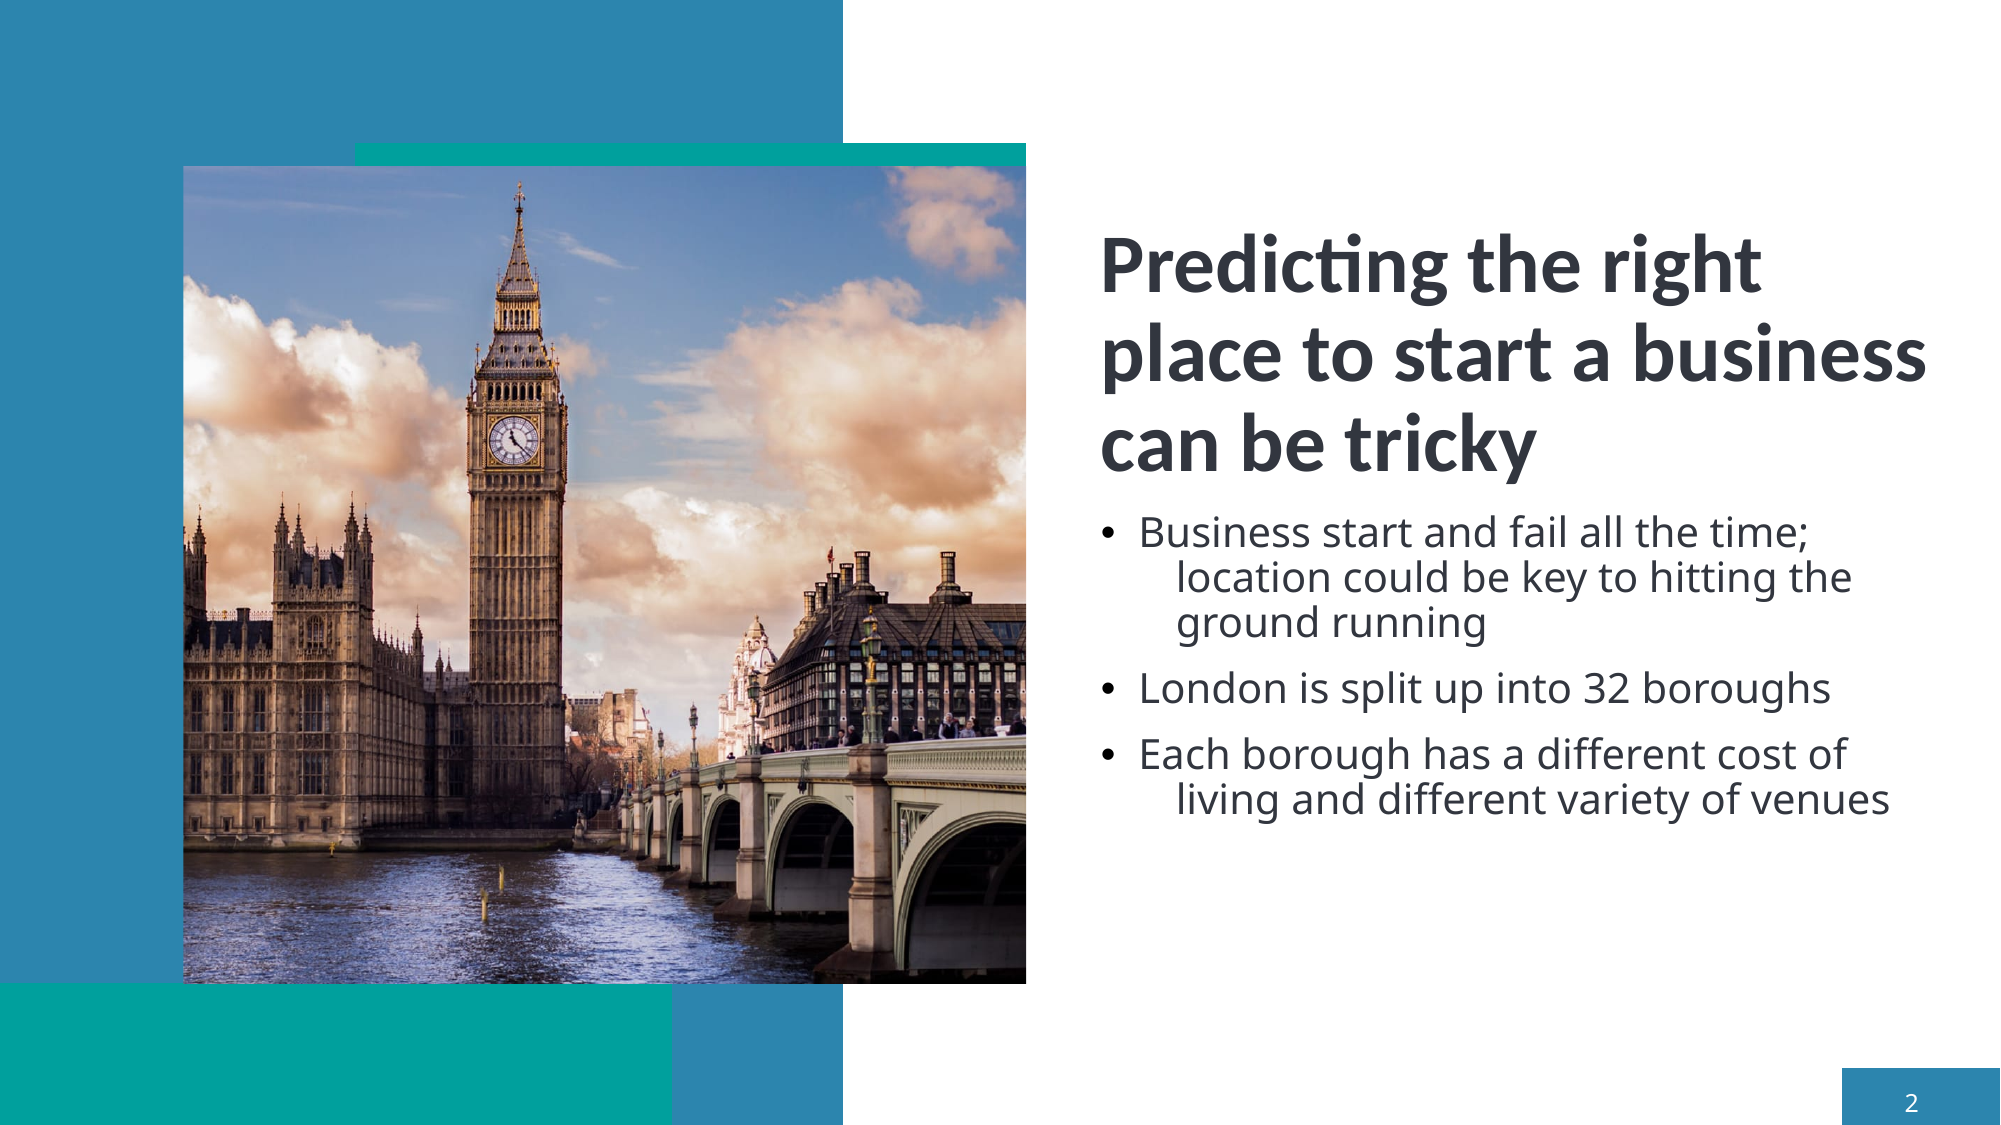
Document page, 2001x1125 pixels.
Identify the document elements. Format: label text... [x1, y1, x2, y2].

picture [183, 166, 1027, 984]
title Predicting the right place to start a business can be tricky [1085, 212, 1951, 468]
list Business start and fail all the time; location could be key to hitting the ground running London is split up into 32 boroughs Each borough has a different cost of living and different variety of venues [1085, 504, 1951, 924]
text_box 2 [1889, 1079, 1951, 1114]
